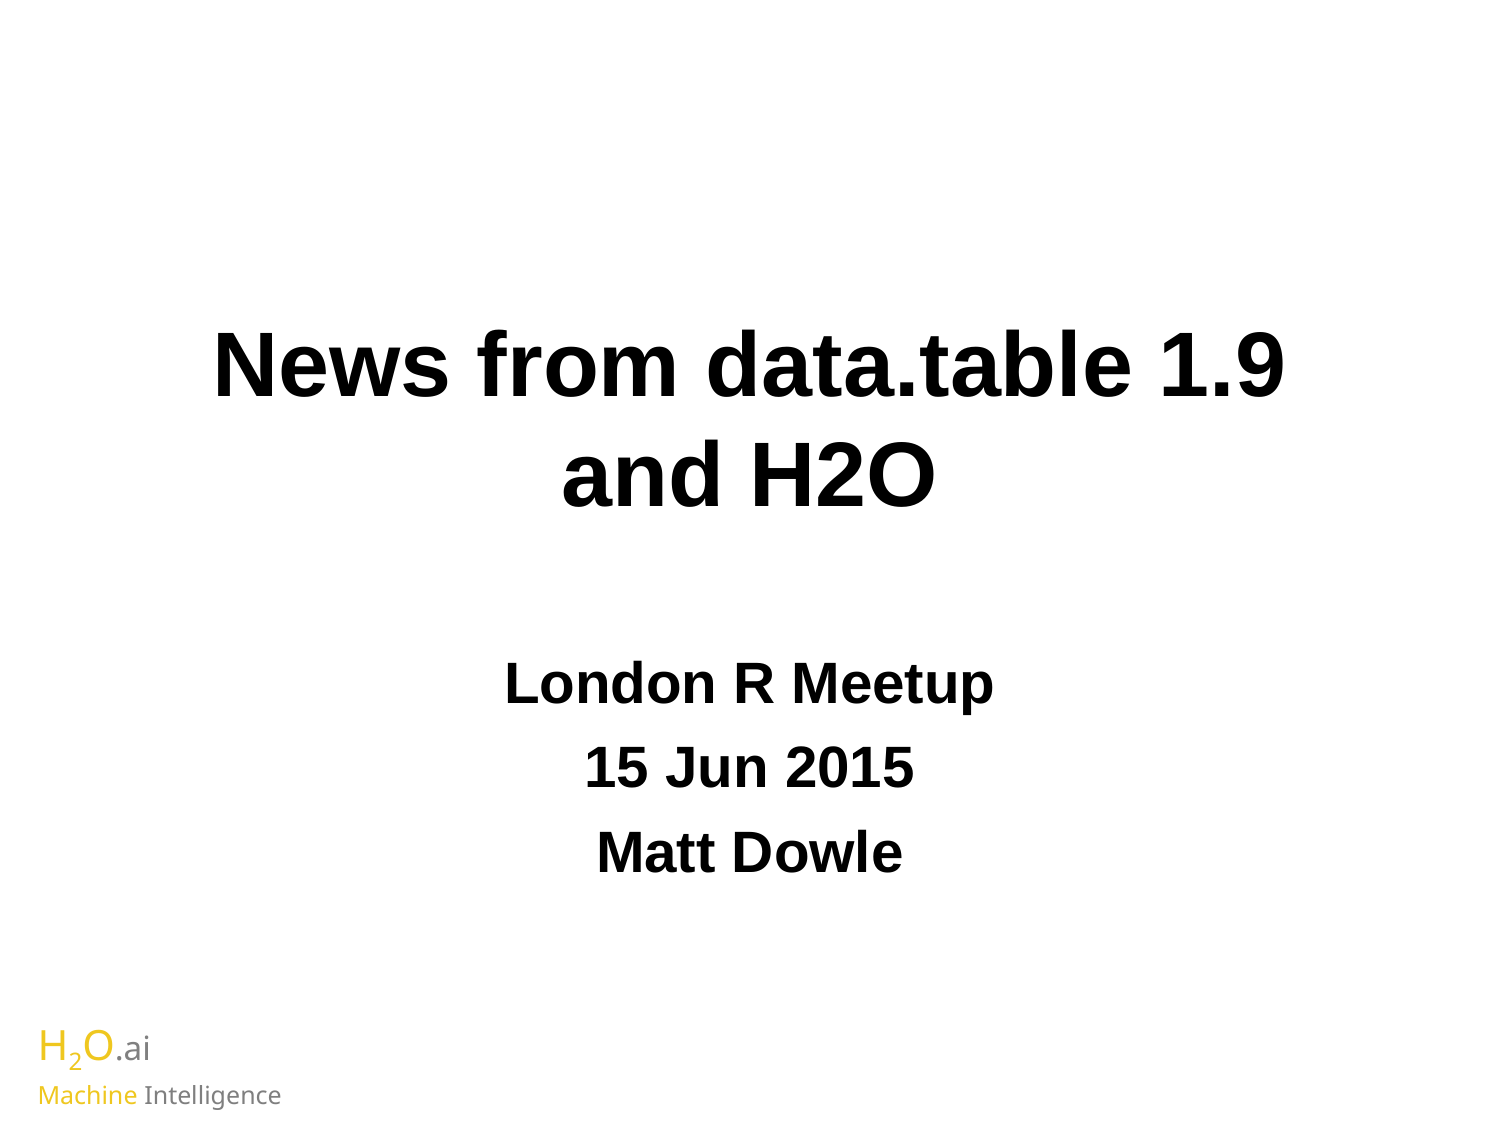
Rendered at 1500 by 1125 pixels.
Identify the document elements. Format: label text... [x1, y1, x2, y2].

list London R Meetup 15 Jun 2015 Matt Dowle [225, 637, 1275, 925]
title News from data.table 1.9 and H2O [112, 349, 1388, 591]
